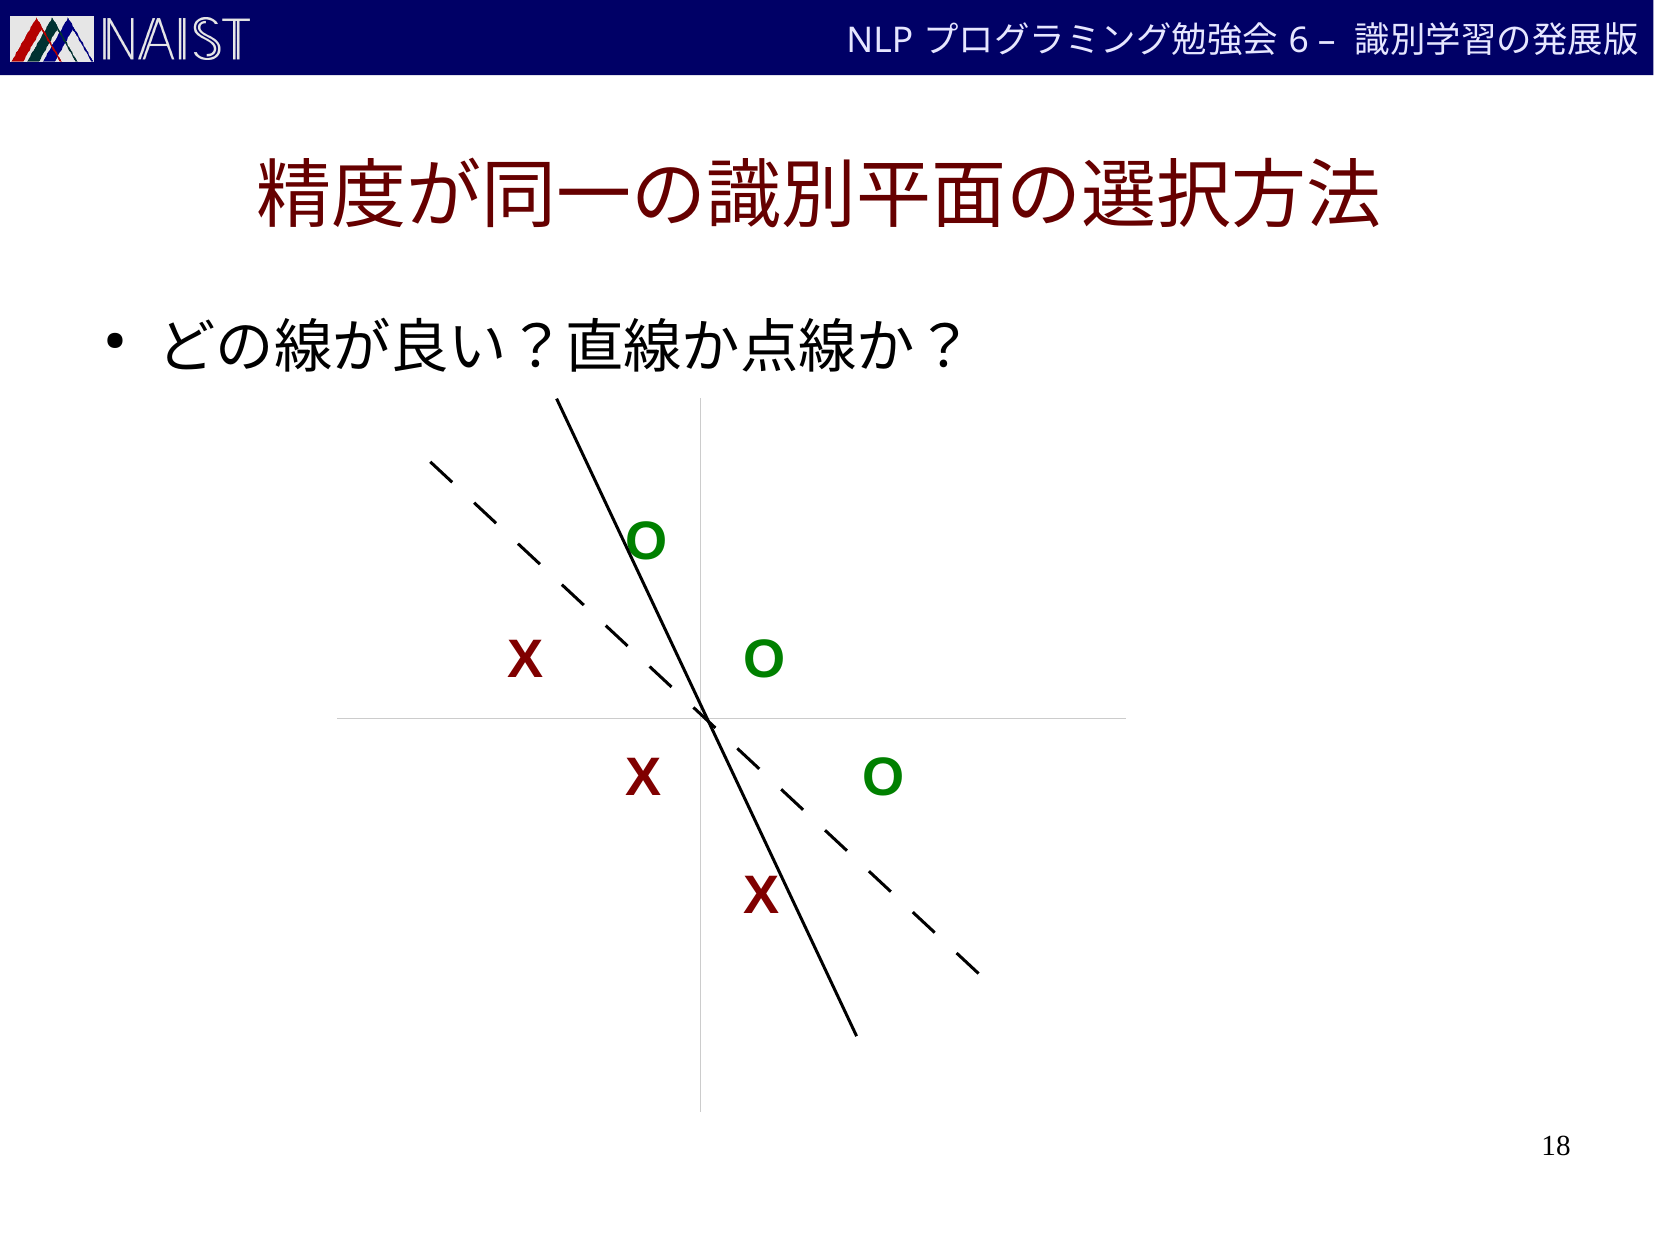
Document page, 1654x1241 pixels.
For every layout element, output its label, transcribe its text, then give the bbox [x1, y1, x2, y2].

text_box O [611, 503, 683, 579]
text_box X [729, 857, 796, 942]
title 精度が同一の識別平面の選択方法 [75, 92, 1564, 285]
text_box O [847, 739, 920, 815]
list どの線が良い？直線か点線か？ [86, 300, 1576, 1119]
text_box O [729, 621, 802, 697]
text_box X [611, 739, 678, 815]
picture [102, 17, 251, 60]
picture [10, 16, 94, 62]
text_box X [775, 857, 796, 901]
text_box O [611, 520, 639, 579]
text_box X [492, 621, 559, 697]
